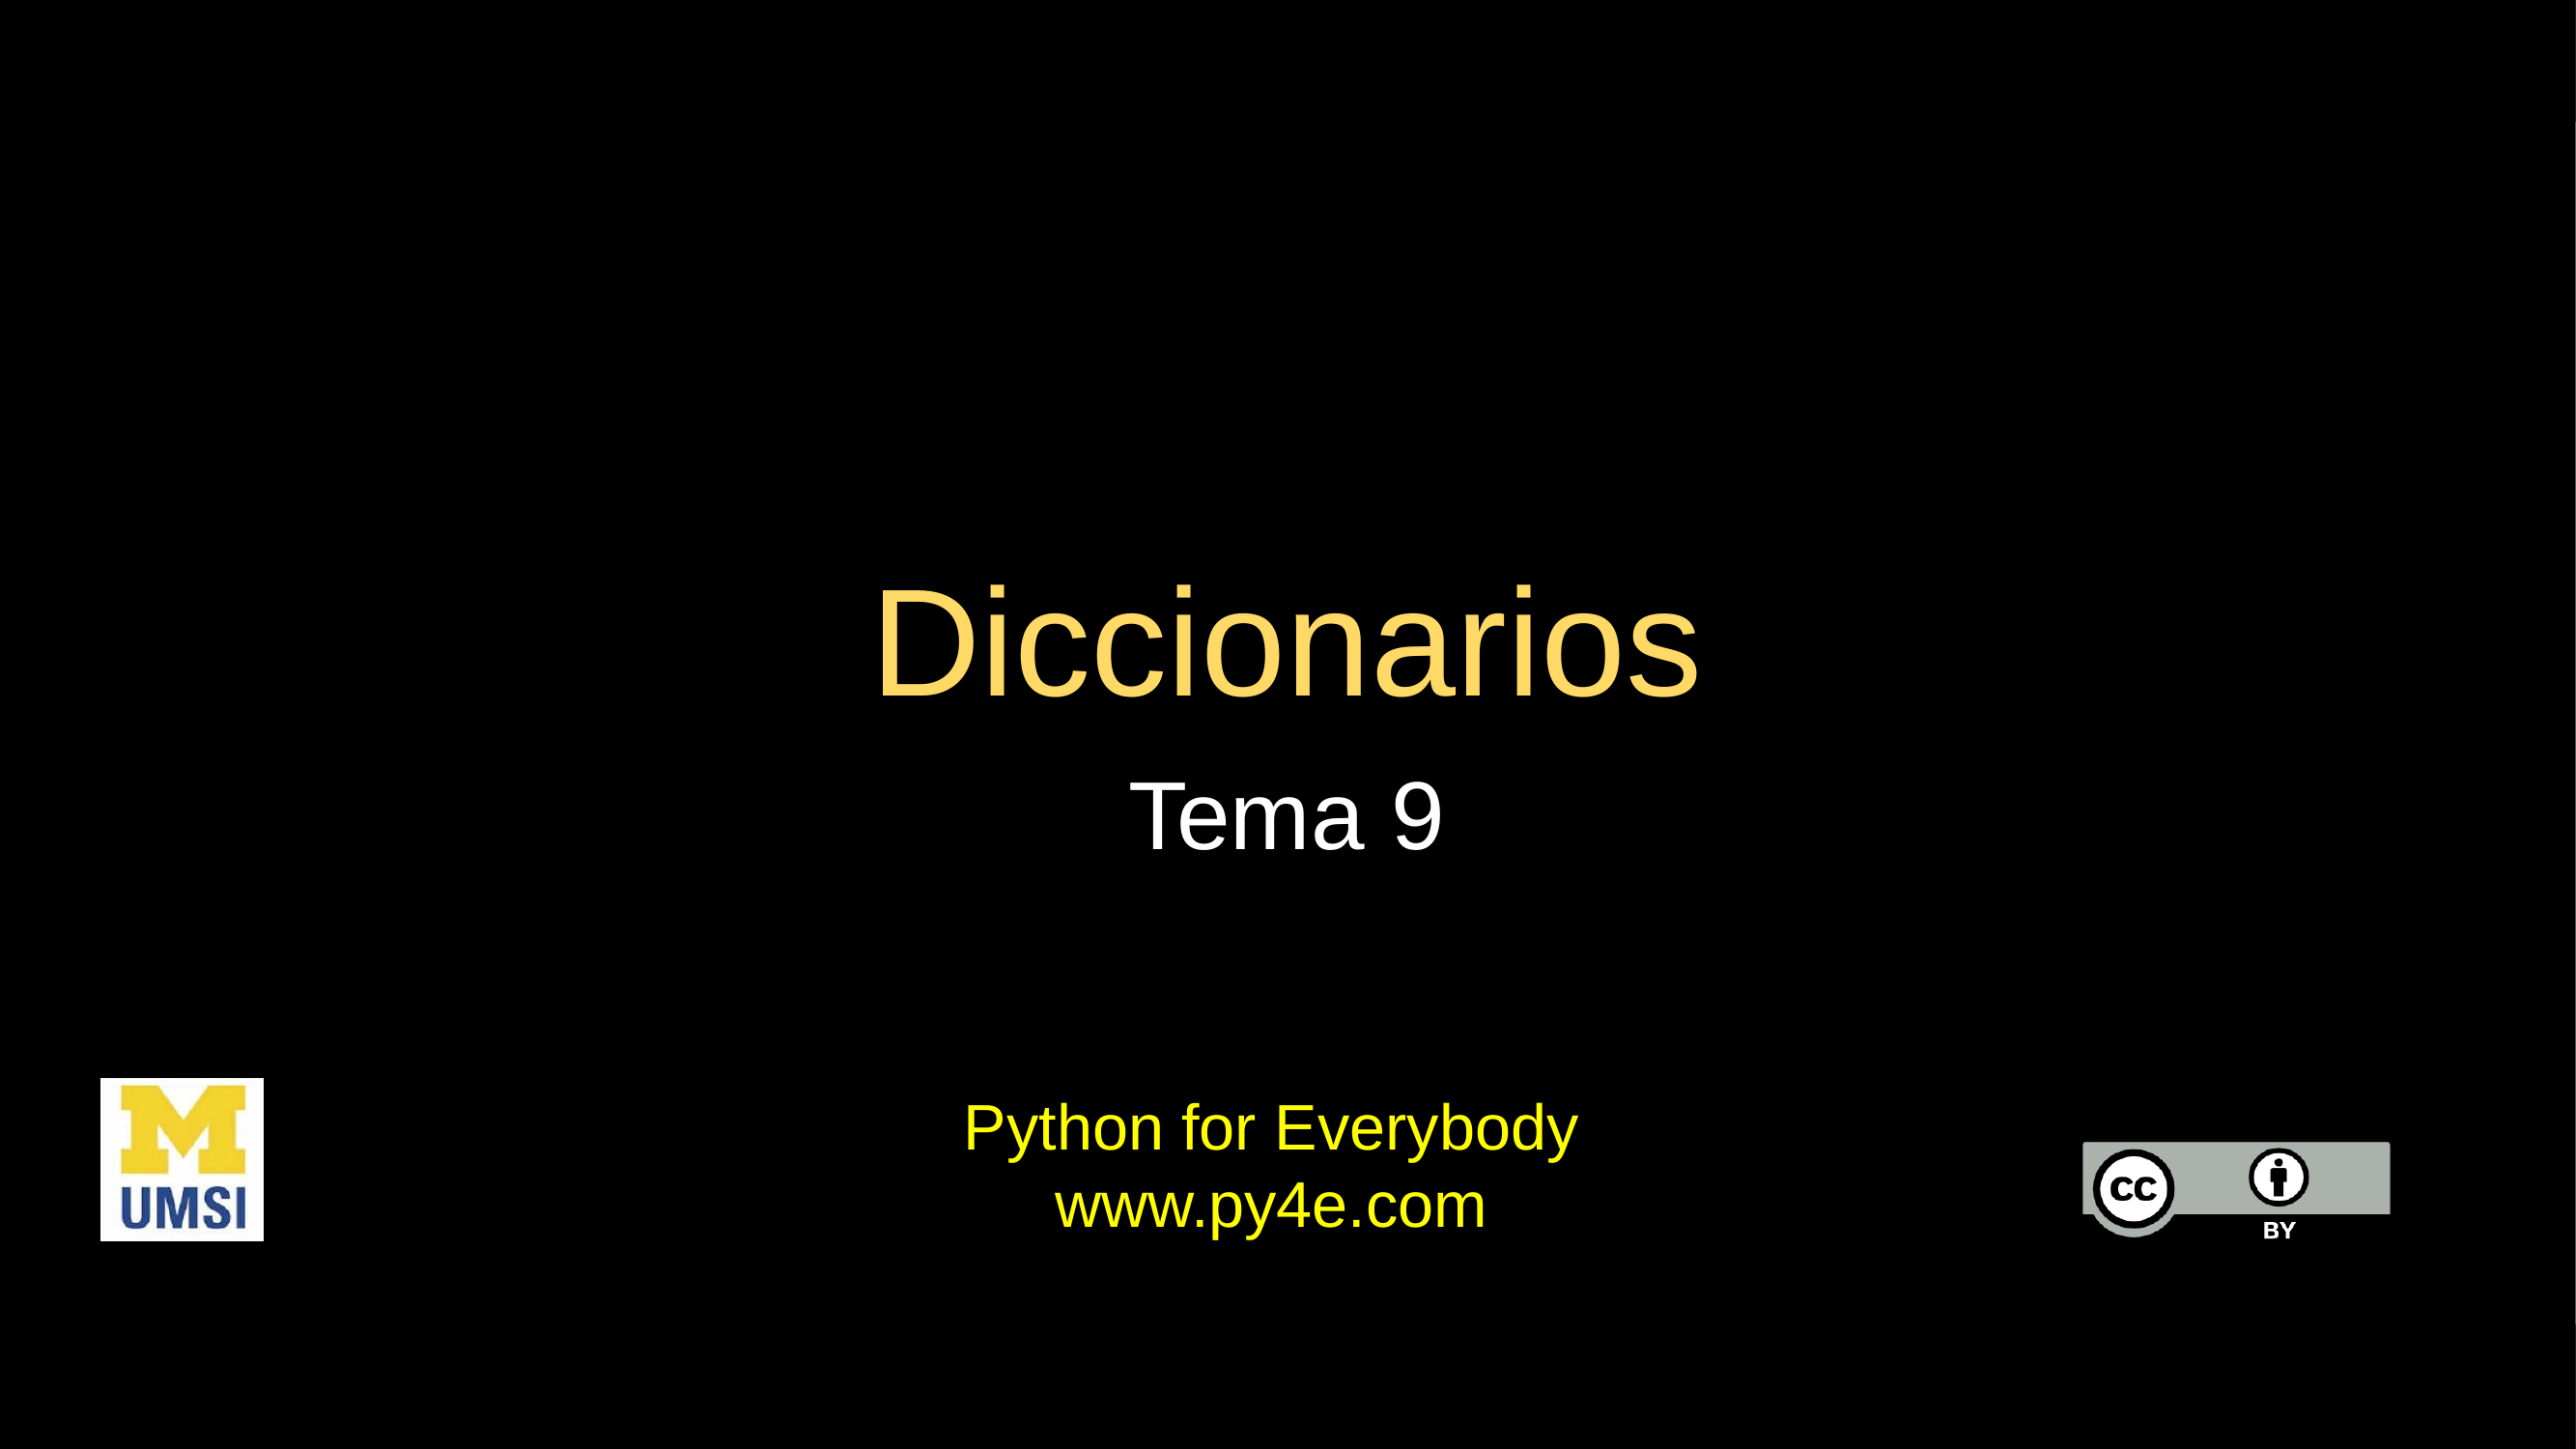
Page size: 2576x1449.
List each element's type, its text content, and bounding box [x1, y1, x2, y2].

picture [2080, 1139, 2392, 1245]
text_box Python for Everybody www.py4e.com [507, 1082, 2035, 1244]
list Tema 9 [183, 746, 2391, 914]
title Diccionarios [183, 243, 2391, 733]
picture [100, 1078, 264, 1241]
